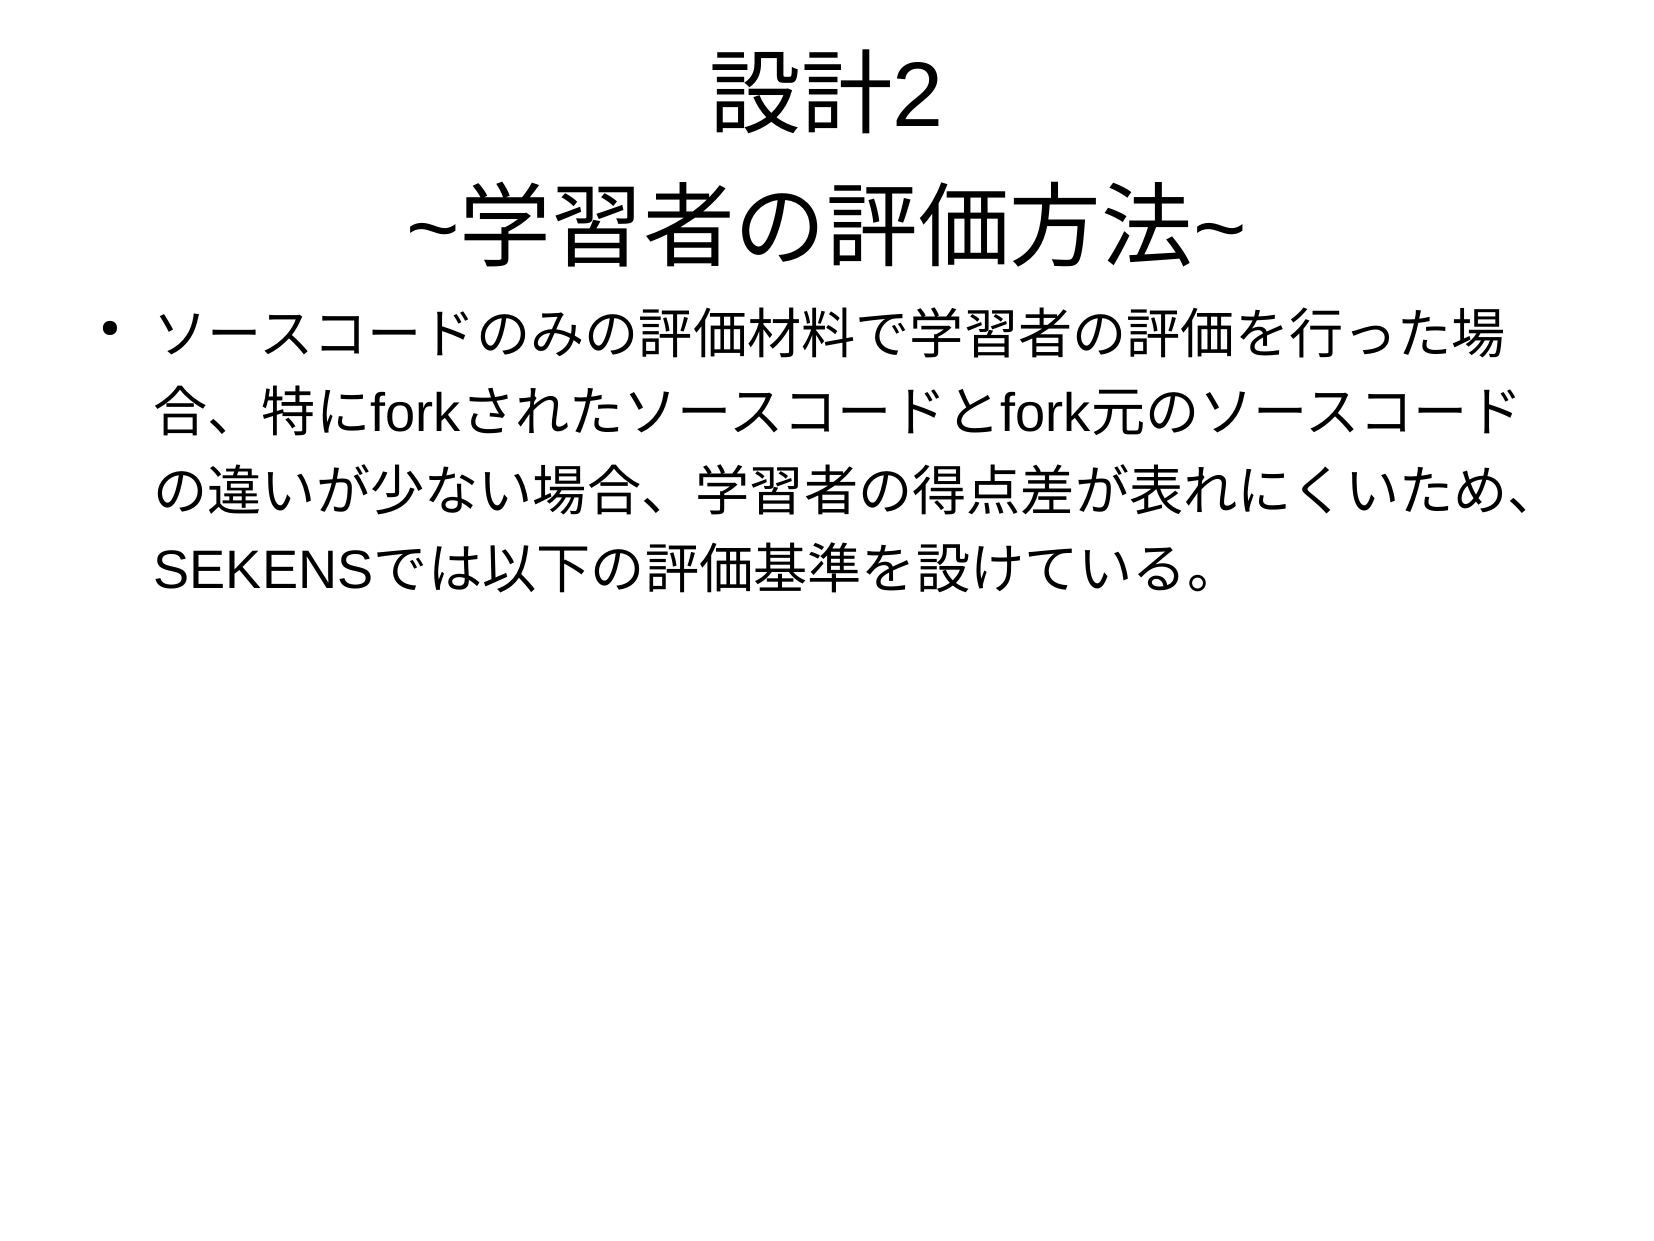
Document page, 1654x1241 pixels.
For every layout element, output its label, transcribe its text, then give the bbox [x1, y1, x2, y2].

title 設計2 ~学習者の評価方法~ [82, 36, 1571, 270]
list ソースコードのみの評価材料で学習者の評価を行った場合、特にforkされたソースコードとfork元のソースコードの違いが少ない場合、学習者の得点差が表れにくいため、SEKENSでは以下の評価基準を設けている。 [82, 290, 1571, 1109]
